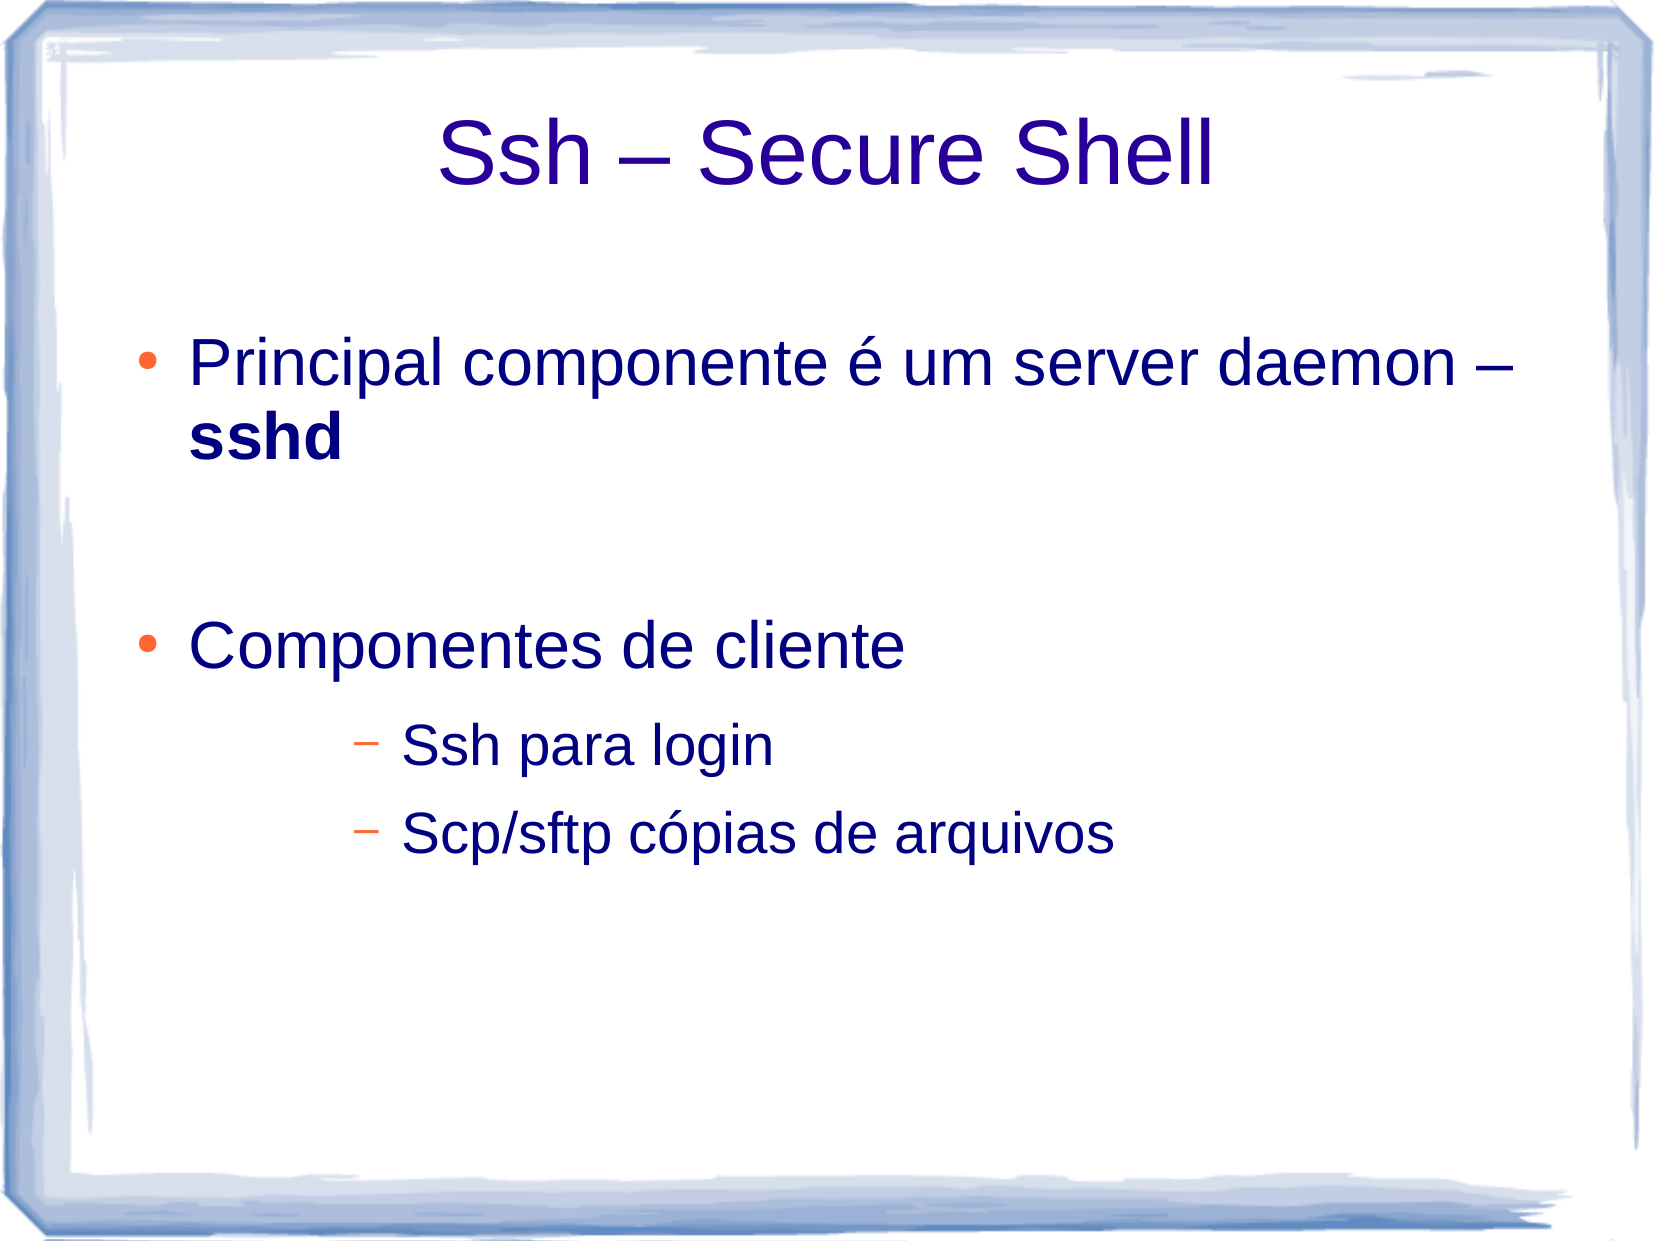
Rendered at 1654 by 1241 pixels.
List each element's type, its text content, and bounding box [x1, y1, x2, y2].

list Principal componente é um server daemon – sshd Componentes de cliente Ssh para login Scp/sftp cópias de arquivos [118, 324, 1571, 1045]
title Ssh – Secure Shell [82, 49, 1571, 257]
picture [0, 0, 1654, 1241]
